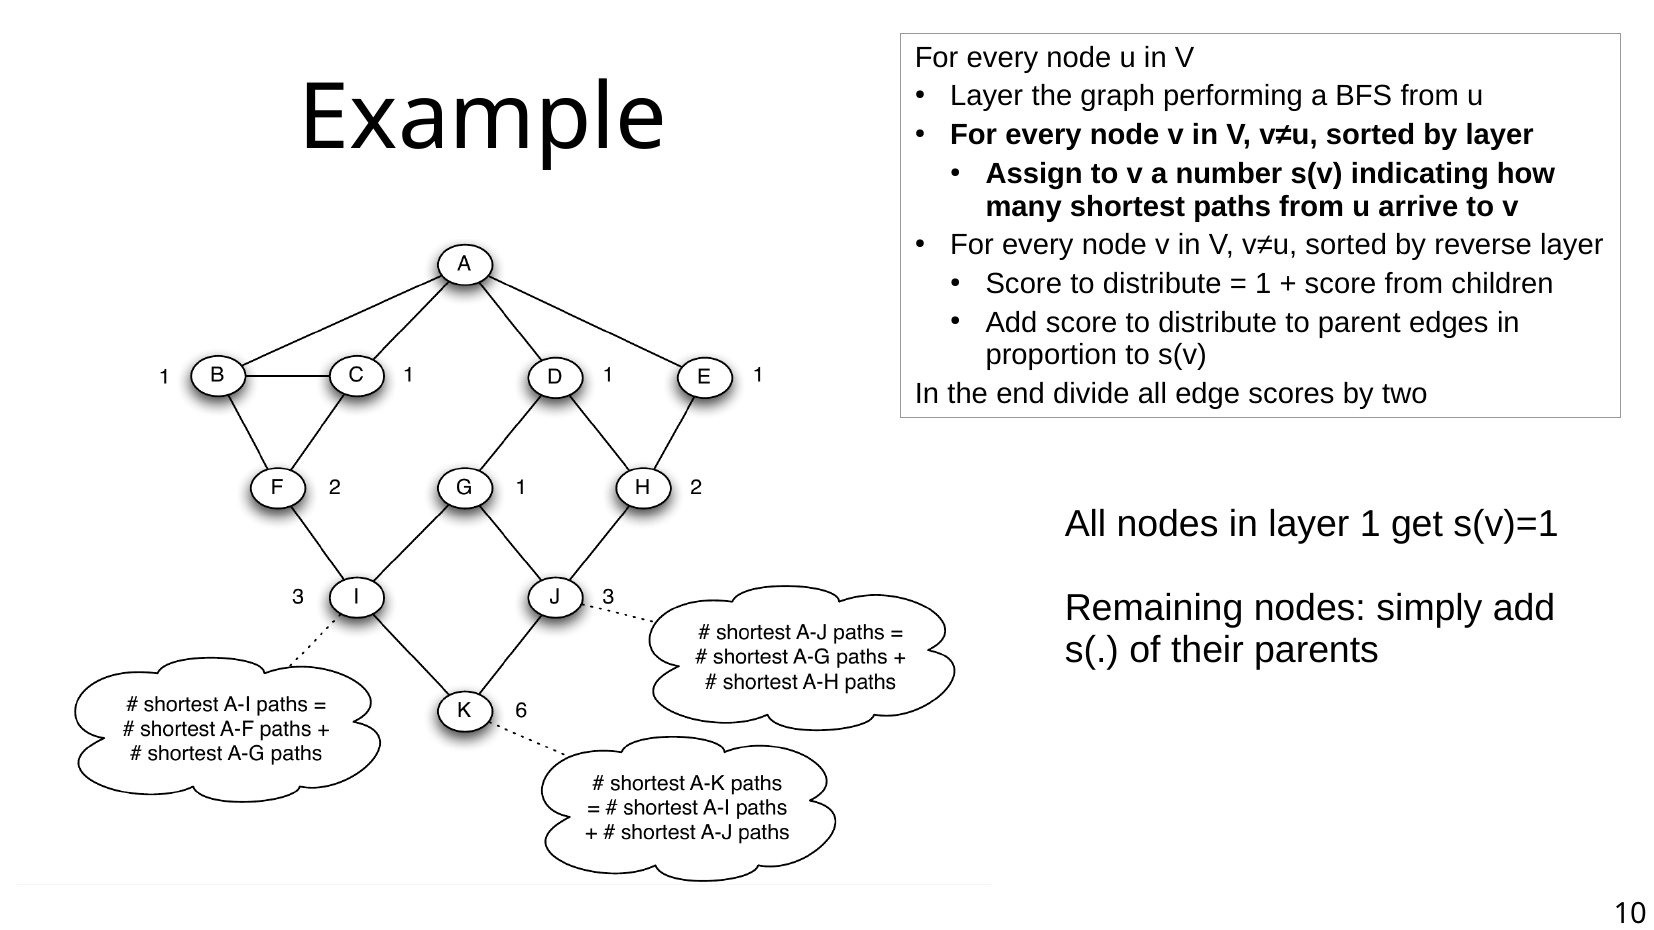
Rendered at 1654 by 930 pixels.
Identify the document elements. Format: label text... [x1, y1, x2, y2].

text_box For every node u in V Layer the graph performing a BFS from u For every node v in V, v≠u, sorted by layer Assign to v a number s(v) indicating how many shortest paths from u arrive to v For every node v in V, v≠u, sorted by reverse layer Score to distribute = 1 + score from children Add score to distribute to parent edges in proportion to s(v) In the end divide all edge scores by two [900, 33, 1621, 418]
title Example [29, 1, 937, 225]
text_box All nodes in layer 1 get s(v)=1 Remaining nodes: simply add s(.) of their parents [1050, 494, 1621, 678]
picture [17, 239, 991, 886]
